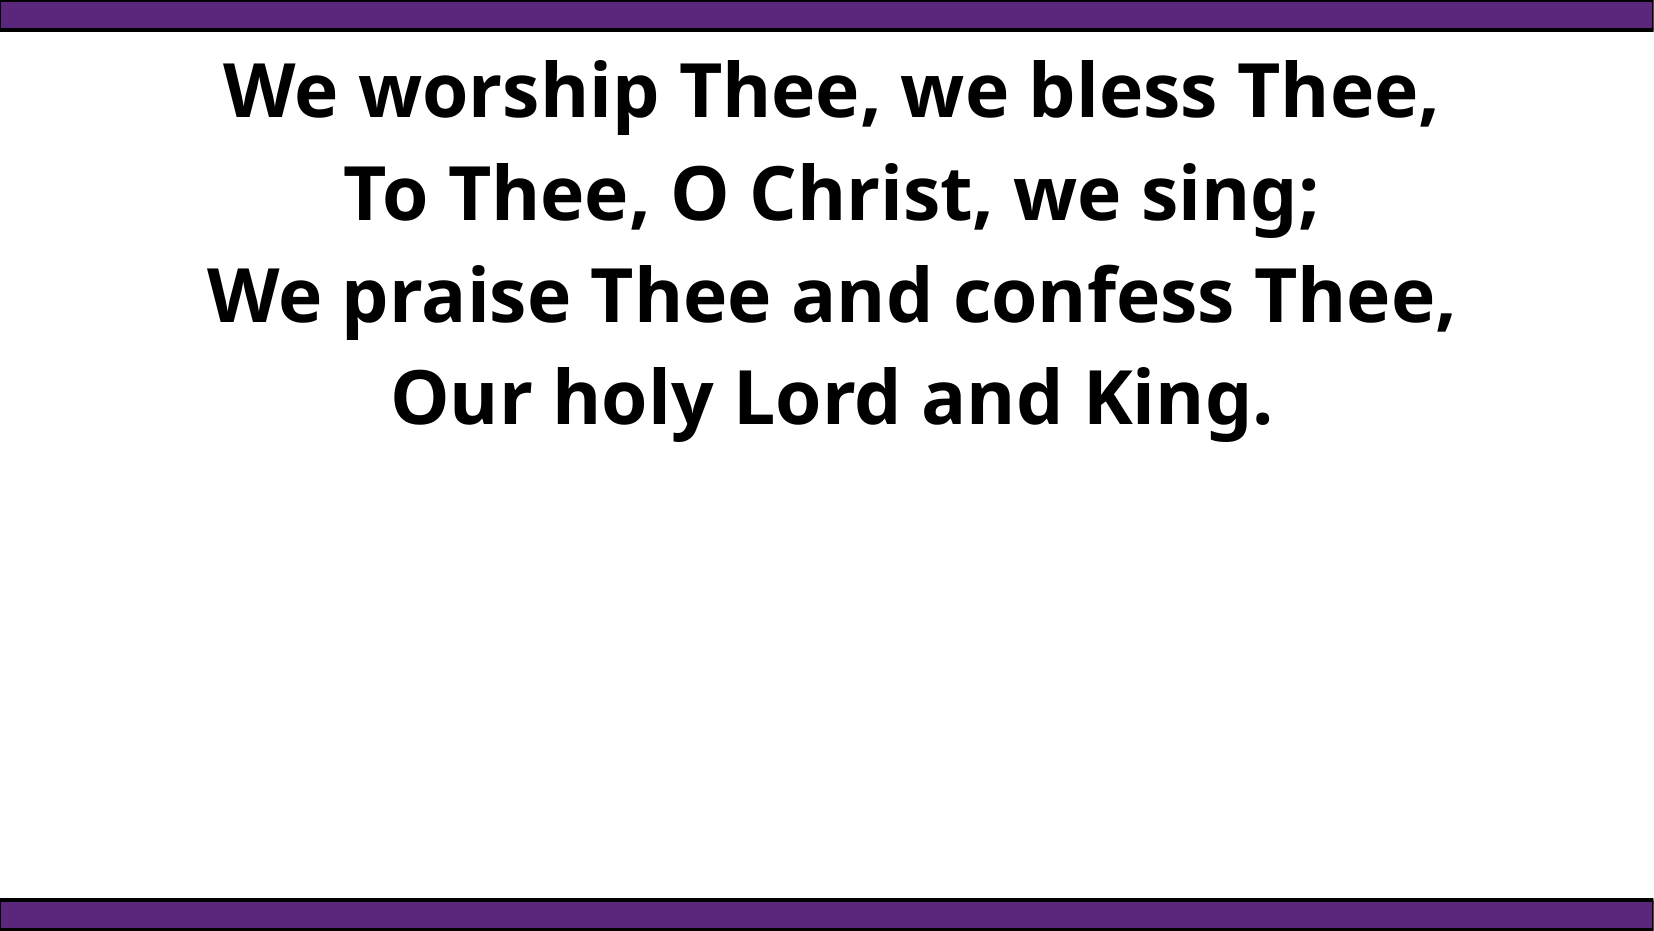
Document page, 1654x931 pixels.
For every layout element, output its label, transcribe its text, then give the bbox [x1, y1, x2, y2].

text_box [0, 900, 1654, 931]
picture [0, 31, 1654, 900]
text_box We worship Thee, we bless Thee, To Thee, O Christ, we sing; We praise Thee and confess Thee, Our holy Lord and King. [60, 30, 1606, 445]
text_box [0, 0, 1654, 31]
